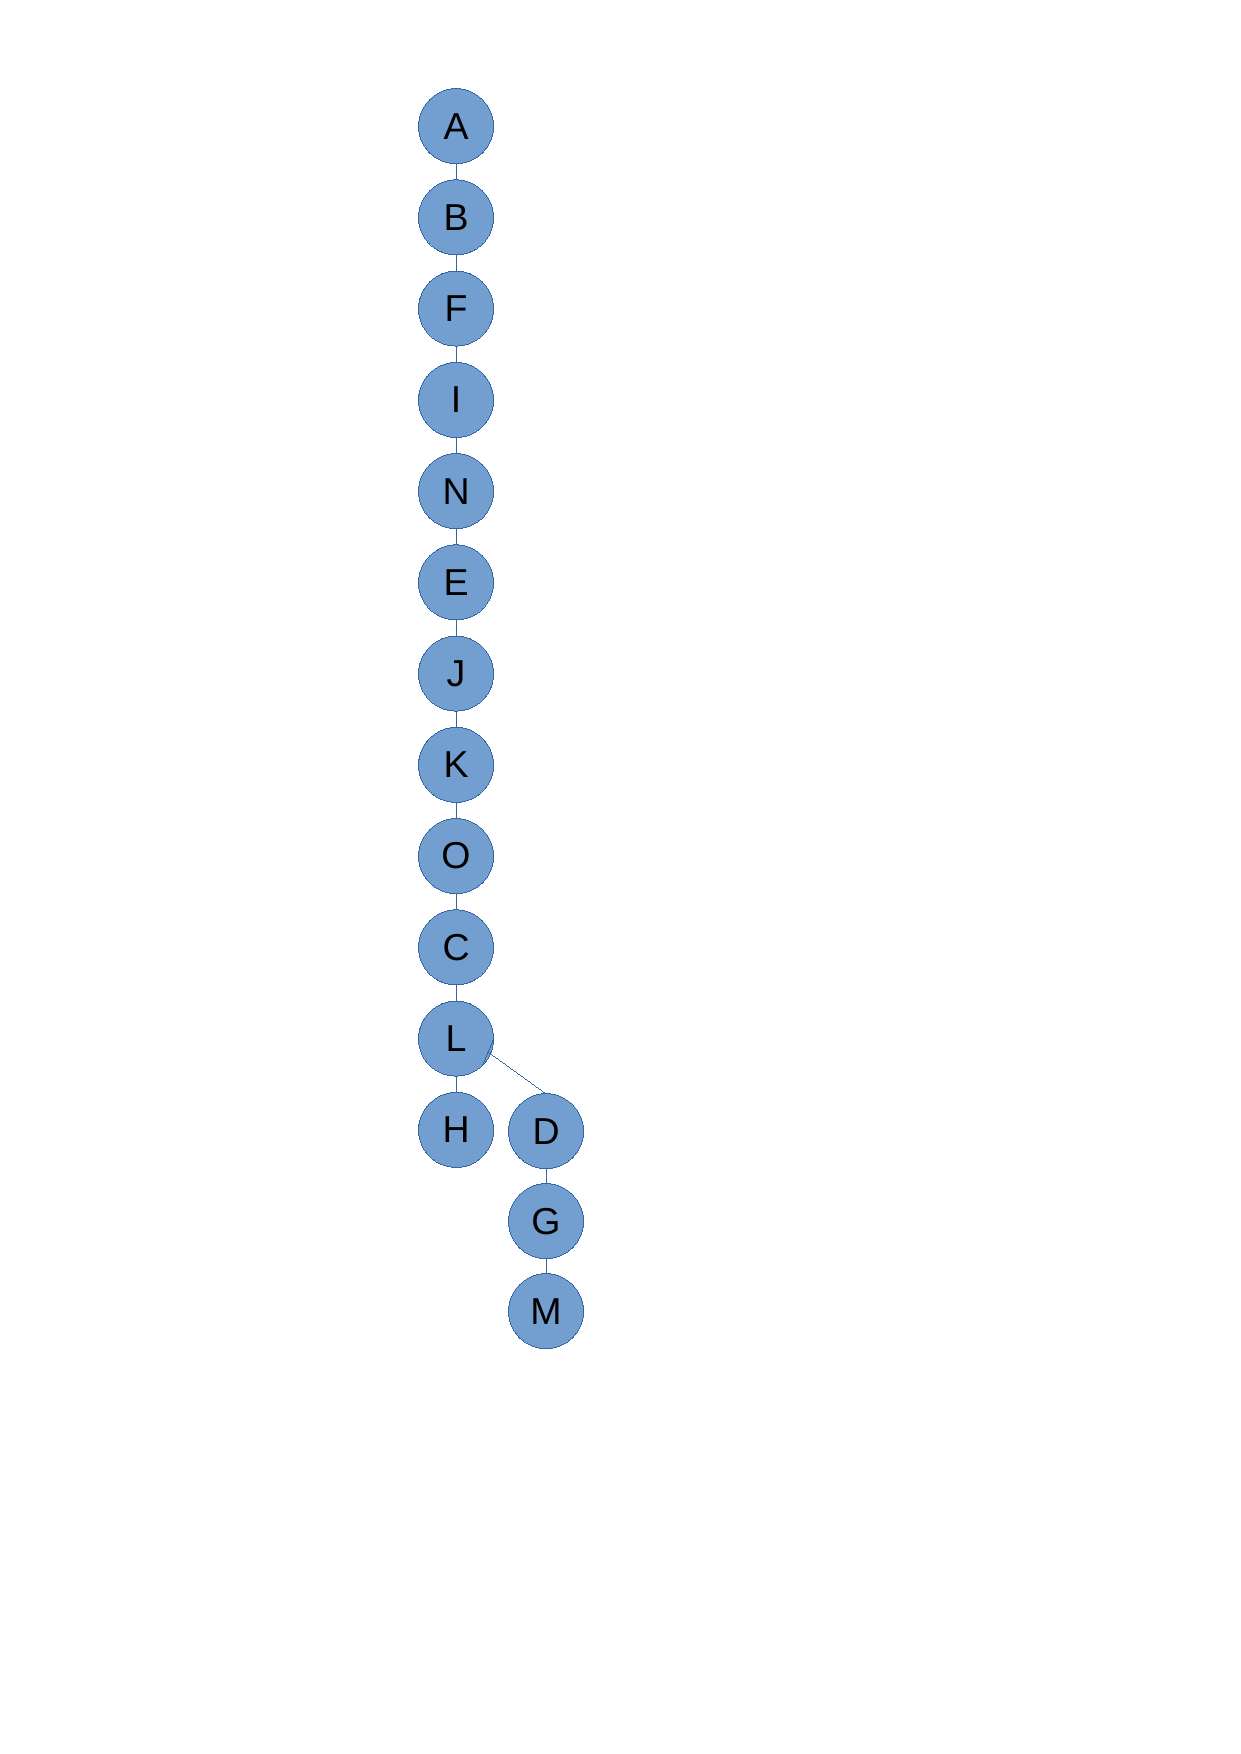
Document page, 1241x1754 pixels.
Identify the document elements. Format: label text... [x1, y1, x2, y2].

text_box M [508, 1273, 584, 1349]
text_box F [418, 271, 494, 347]
text_box D [508, 1093, 584, 1169]
text_box G [508, 1183, 584, 1259]
text_box O [418, 818, 494, 894]
text_box C [418, 909, 494, 985]
text_box J [418, 636, 494, 712]
text_box B [418, 179, 494, 255]
text_box I [418, 362, 494, 438]
text_box K [418, 727, 494, 803]
text_box E [418, 544, 494, 620]
text_box H [418, 1092, 494, 1168]
text_box A [418, 88, 494, 164]
text_box N [418, 453, 494, 529]
text_box L [418, 1001, 494, 1077]
